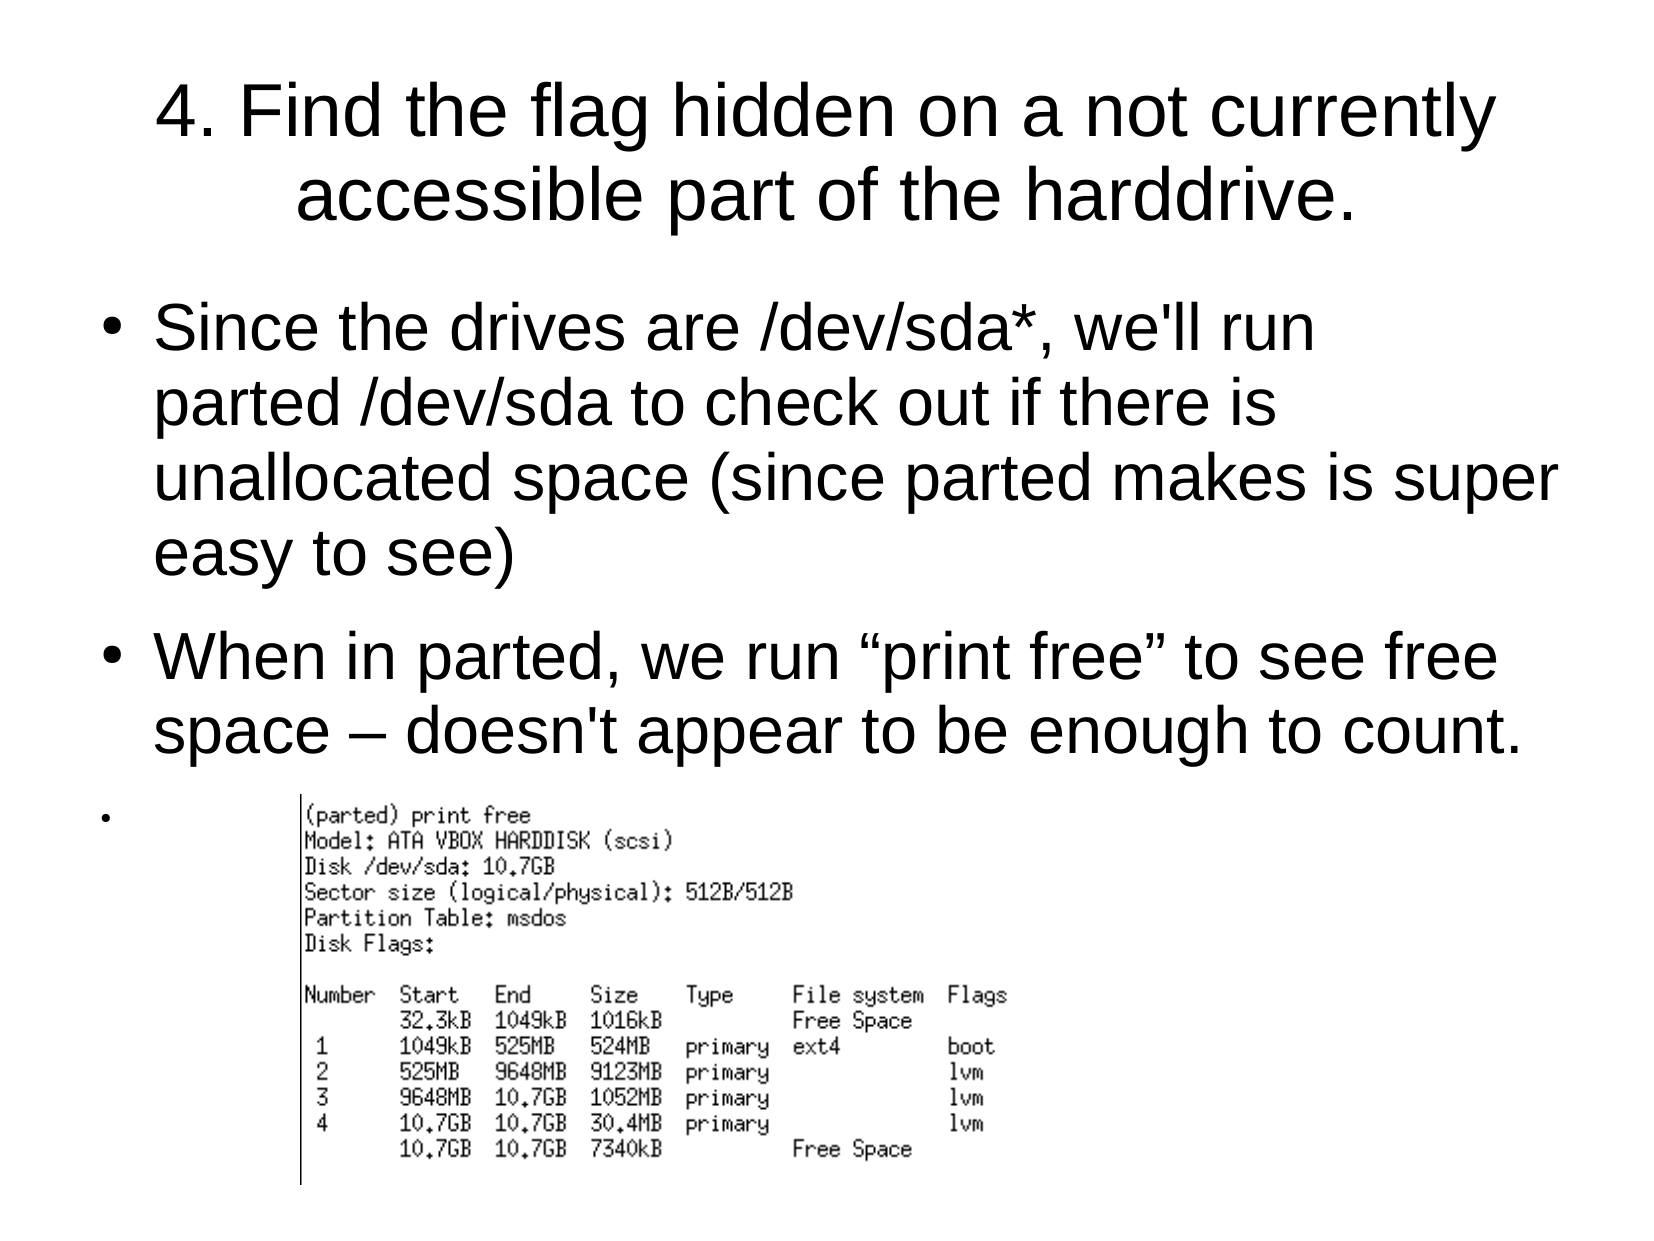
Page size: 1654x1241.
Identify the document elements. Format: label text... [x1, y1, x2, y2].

title 4. Find the flag hidden on a not currently accessible part of the harddrive. [82, 49, 1571, 257]
list Since the drives are /dev/sda*, we'll run parted /dev/sda to check out if there is unallocated space (since parted makes is super easy to see) When in parted, we run “print free” to see free space – doesn't appear to be enough to count. [82, 290, 1571, 1216]
picture [300, 794, 1021, 1186]
